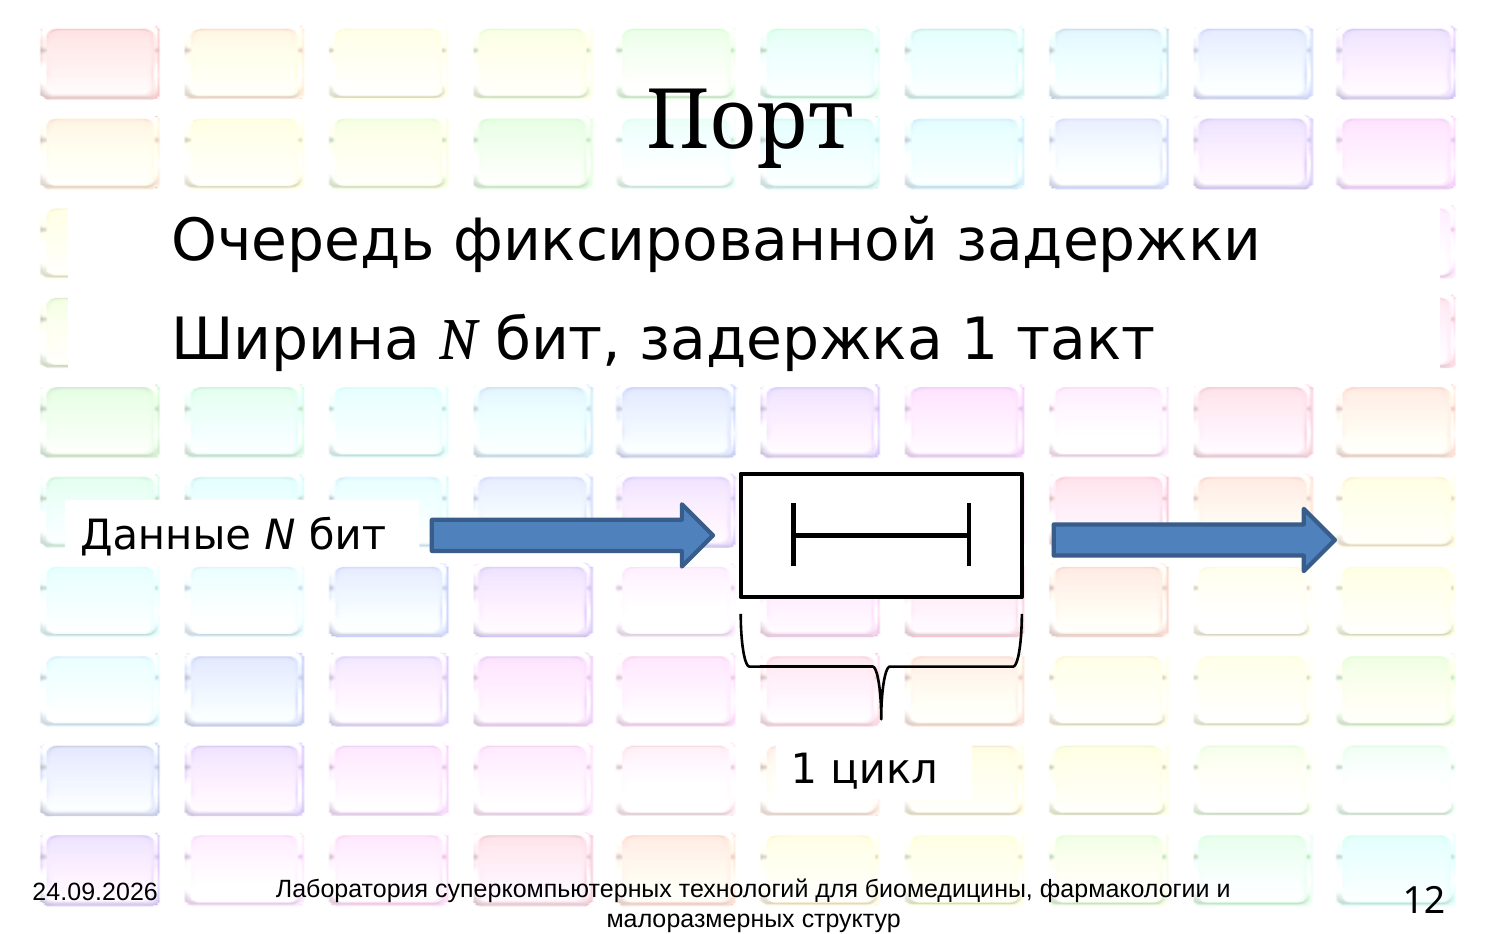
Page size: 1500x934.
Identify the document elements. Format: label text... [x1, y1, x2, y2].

text_box Данные N бит [64, 499, 420, 566]
text_box Лаборатория суперкомпьютерных технологий для биомедицины, фармакологии и малоразмерных структур [171, 864, 1338, 915]
text_box [1053, 508, 1335, 572]
text_box 1 цикл [775, 733, 972, 800]
title Порт [75, 57, 1426, 173]
text_box 18.11.2012 [17, 868, 184, 918]
list Очередь фиксированной задержки Ширина N бит, задержка 1 такт [68, 194, 1441, 380]
text_box <number> [1387, 868, 1473, 918]
text_box [431, 504, 714, 567]
picture [0, 0, 1500, 933]
text_box [741, 474, 1022, 597]
